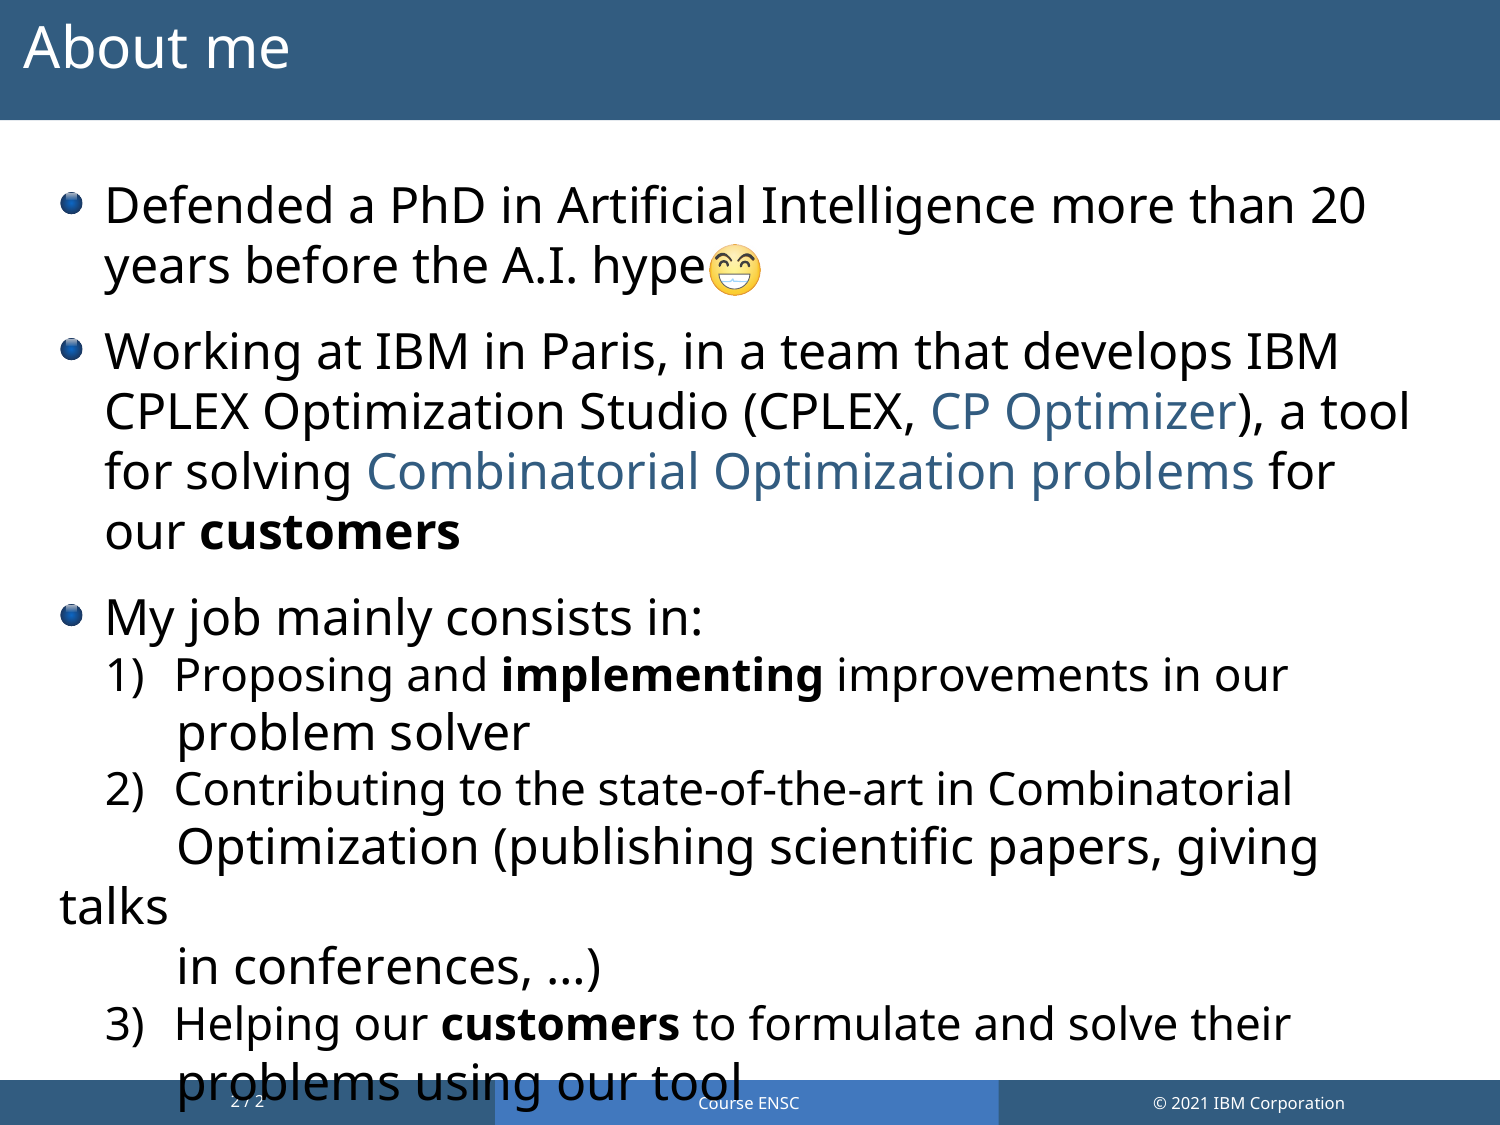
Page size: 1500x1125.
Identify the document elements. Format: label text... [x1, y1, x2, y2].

title About me [0, 0, 1500, 121]
list Defended a PhD in Artificial Intelligence more than 20 years before the A.I. hype Working at IBM in Paris, in a team that develops IBM CPLEX Optimization Studio (CPLEX, CP Optimizer), a tool for solving Combinatorial Optimization problems for our customers My job mainly consists in: Proposing and implementing improvements in our problem solver Contributing to the state-of-the-art in Combinatorial Optimization (publishing scientific papers, giving talks in conferences, …) Helping our customers to formulate and solve their problems using our tool [45, 165, 1441, 1125]
picture [705, 239, 766, 300]
